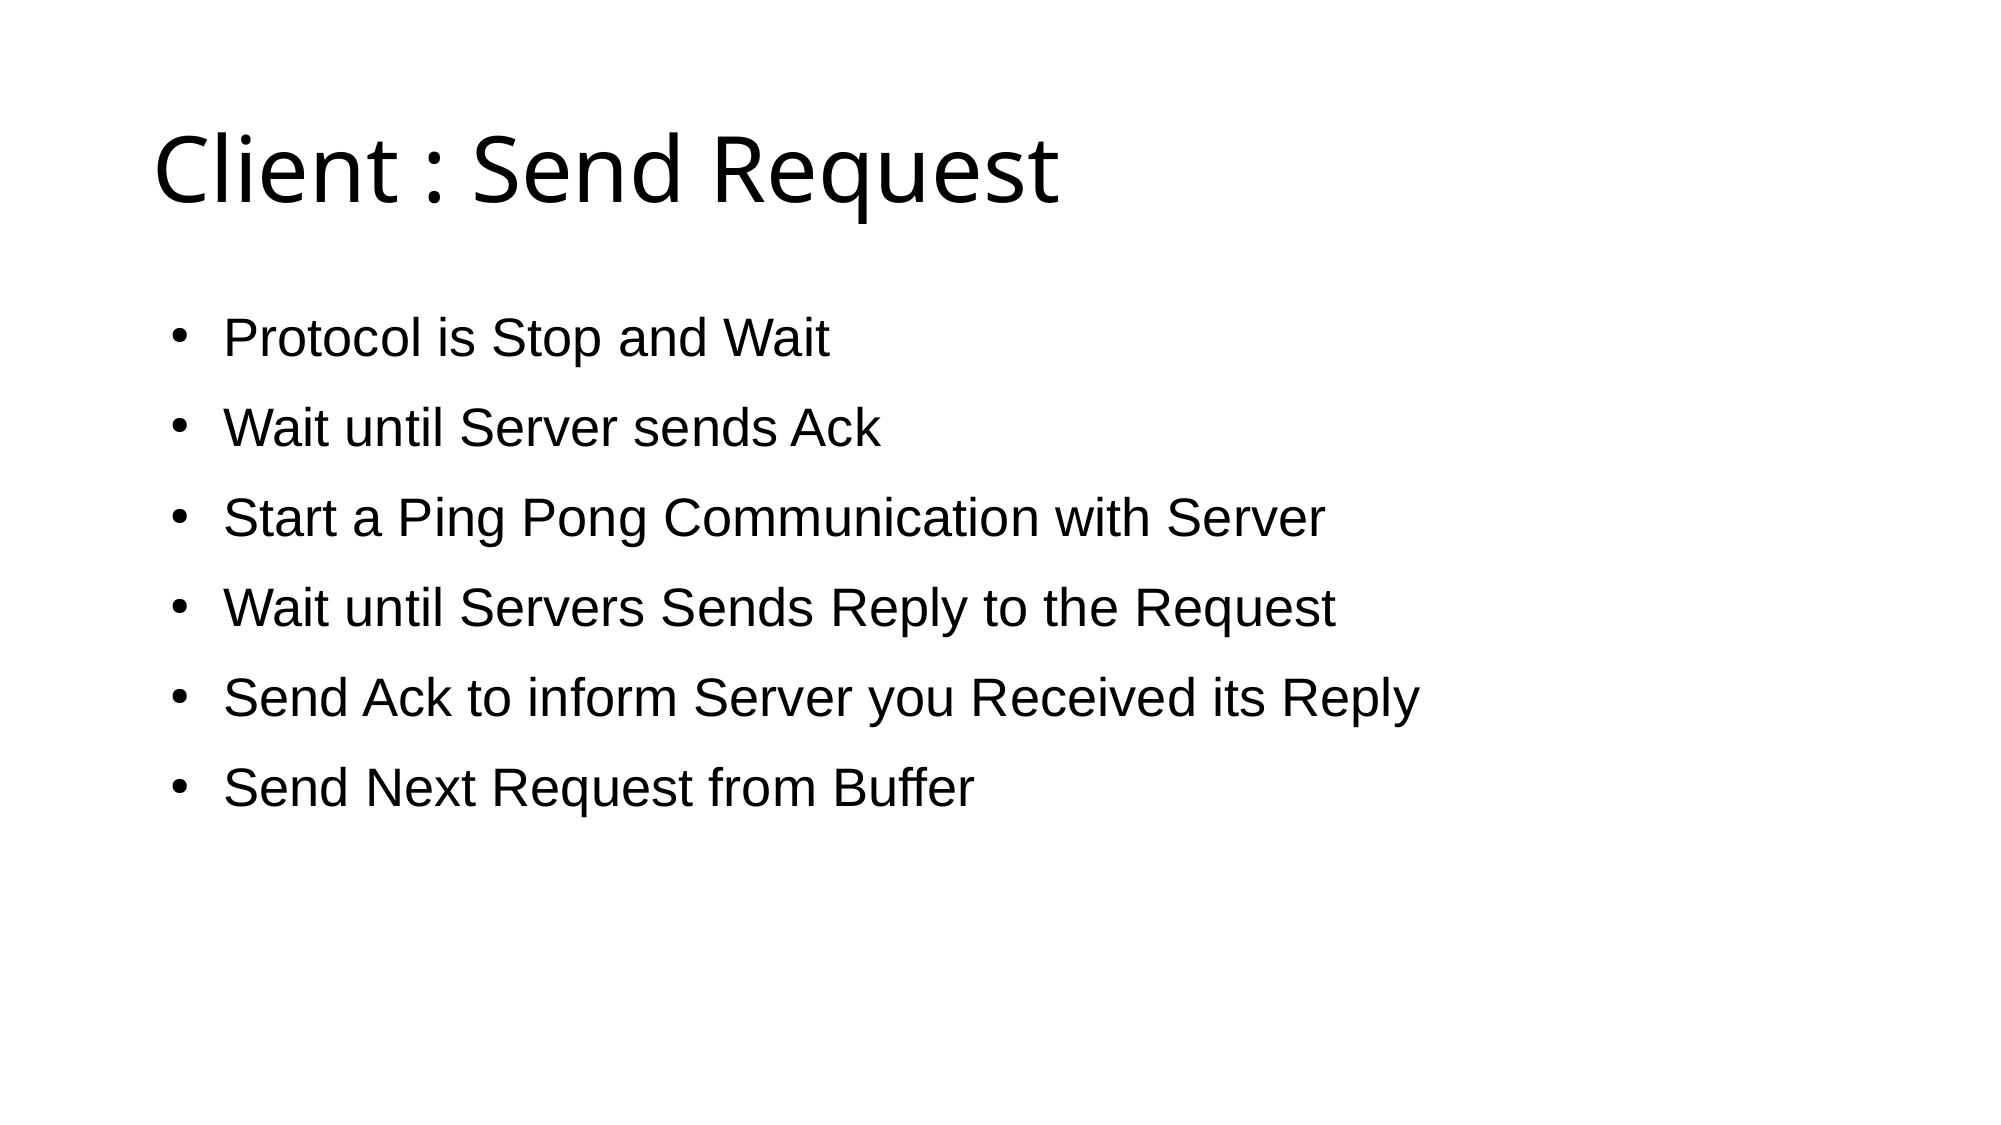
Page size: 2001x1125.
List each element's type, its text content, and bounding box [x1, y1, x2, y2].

list Protocol is Stop and Wait Wait until Server sends Ack Start a Ping Pong Communication with Server Wait until Servers Sends Reply to the Request Send Ack to inform Server you Received its Reply Send Next Request from Buffer [137, 299, 1863, 1014]
title Client : Send Request [137, 59, 1863, 278]
